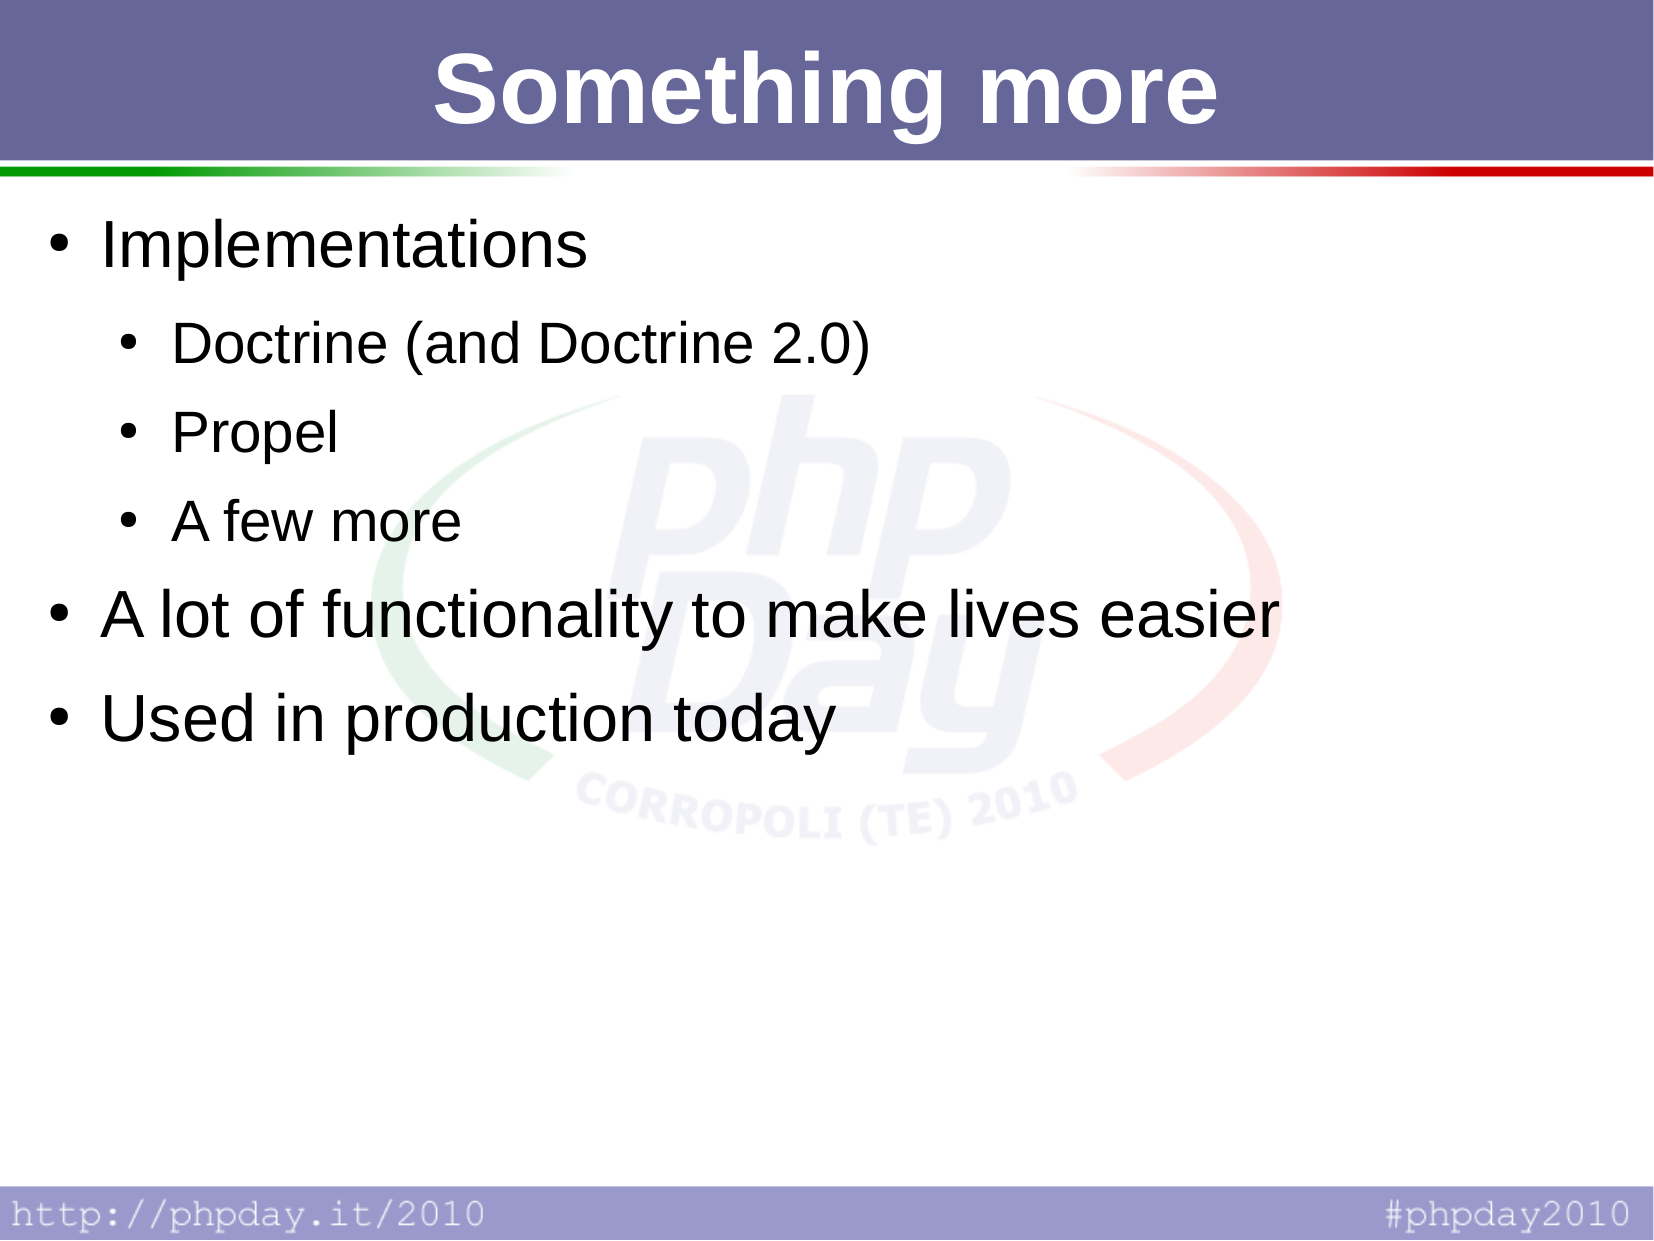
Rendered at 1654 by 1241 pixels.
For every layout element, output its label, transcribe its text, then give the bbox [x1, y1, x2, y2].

list Implementations Doctrine (and Doctrine 2.0) Propel A few more A lot of functionality to make lives easier Used in production today [29, 206, 1625, 1094]
picture [0, 0, 1654, 1240]
title Something more [29, 7, 1625, 170]
